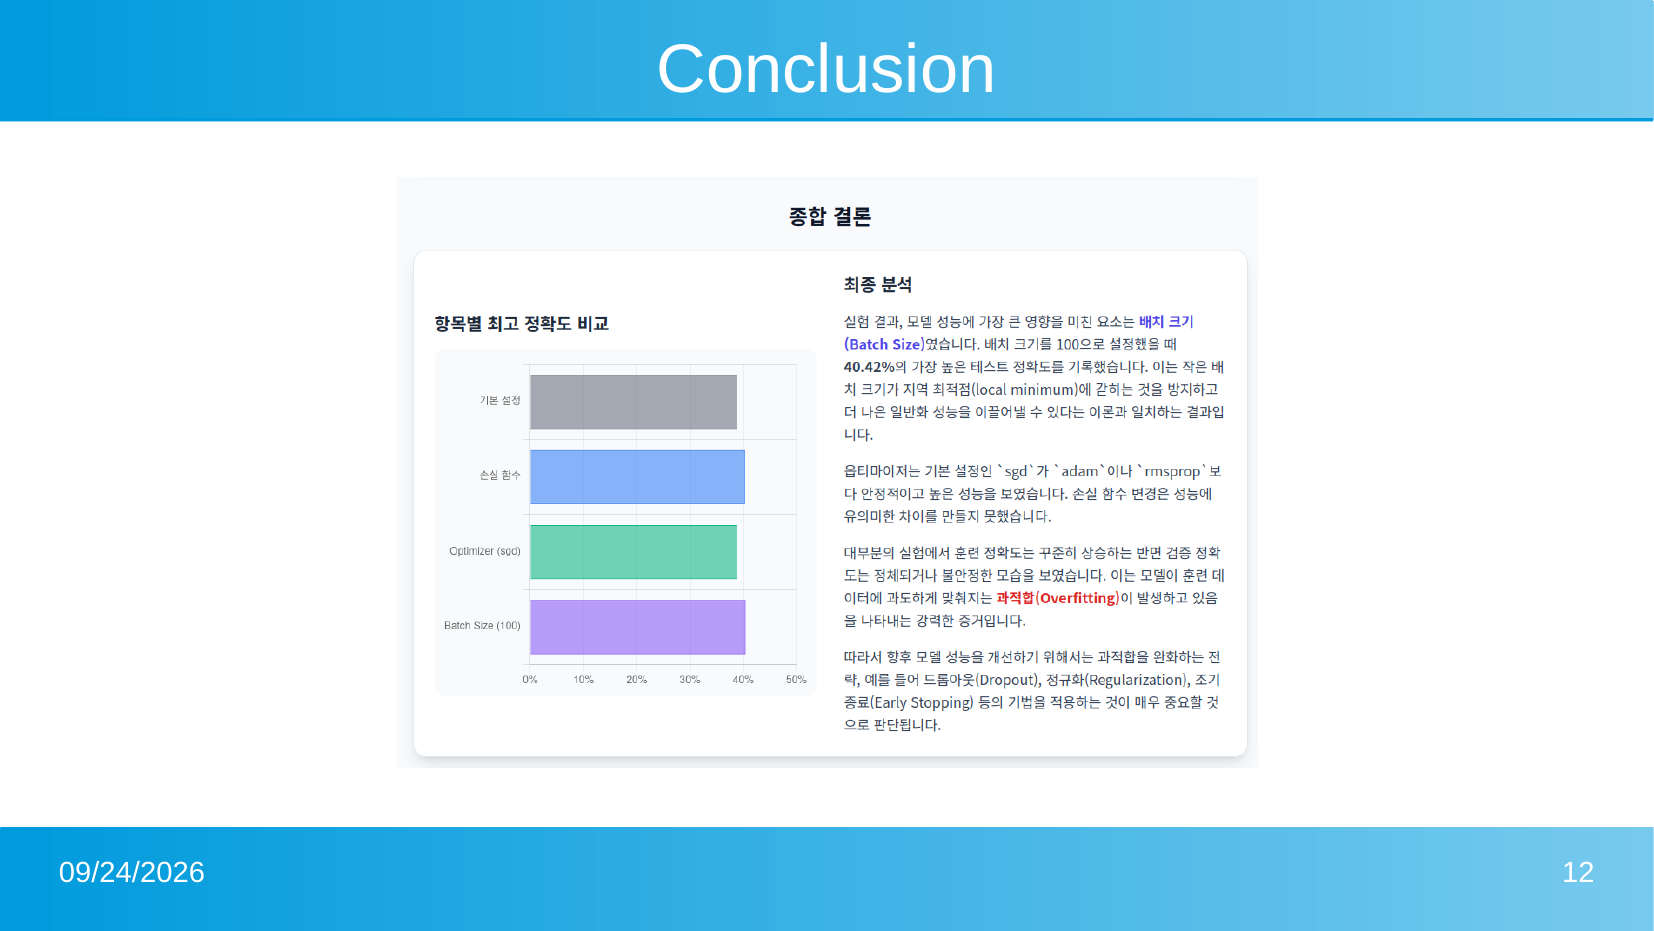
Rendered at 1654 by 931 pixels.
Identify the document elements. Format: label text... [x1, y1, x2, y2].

picture [396, 177, 1258, 768]
title Conclusion [59, 29, 1595, 108]
